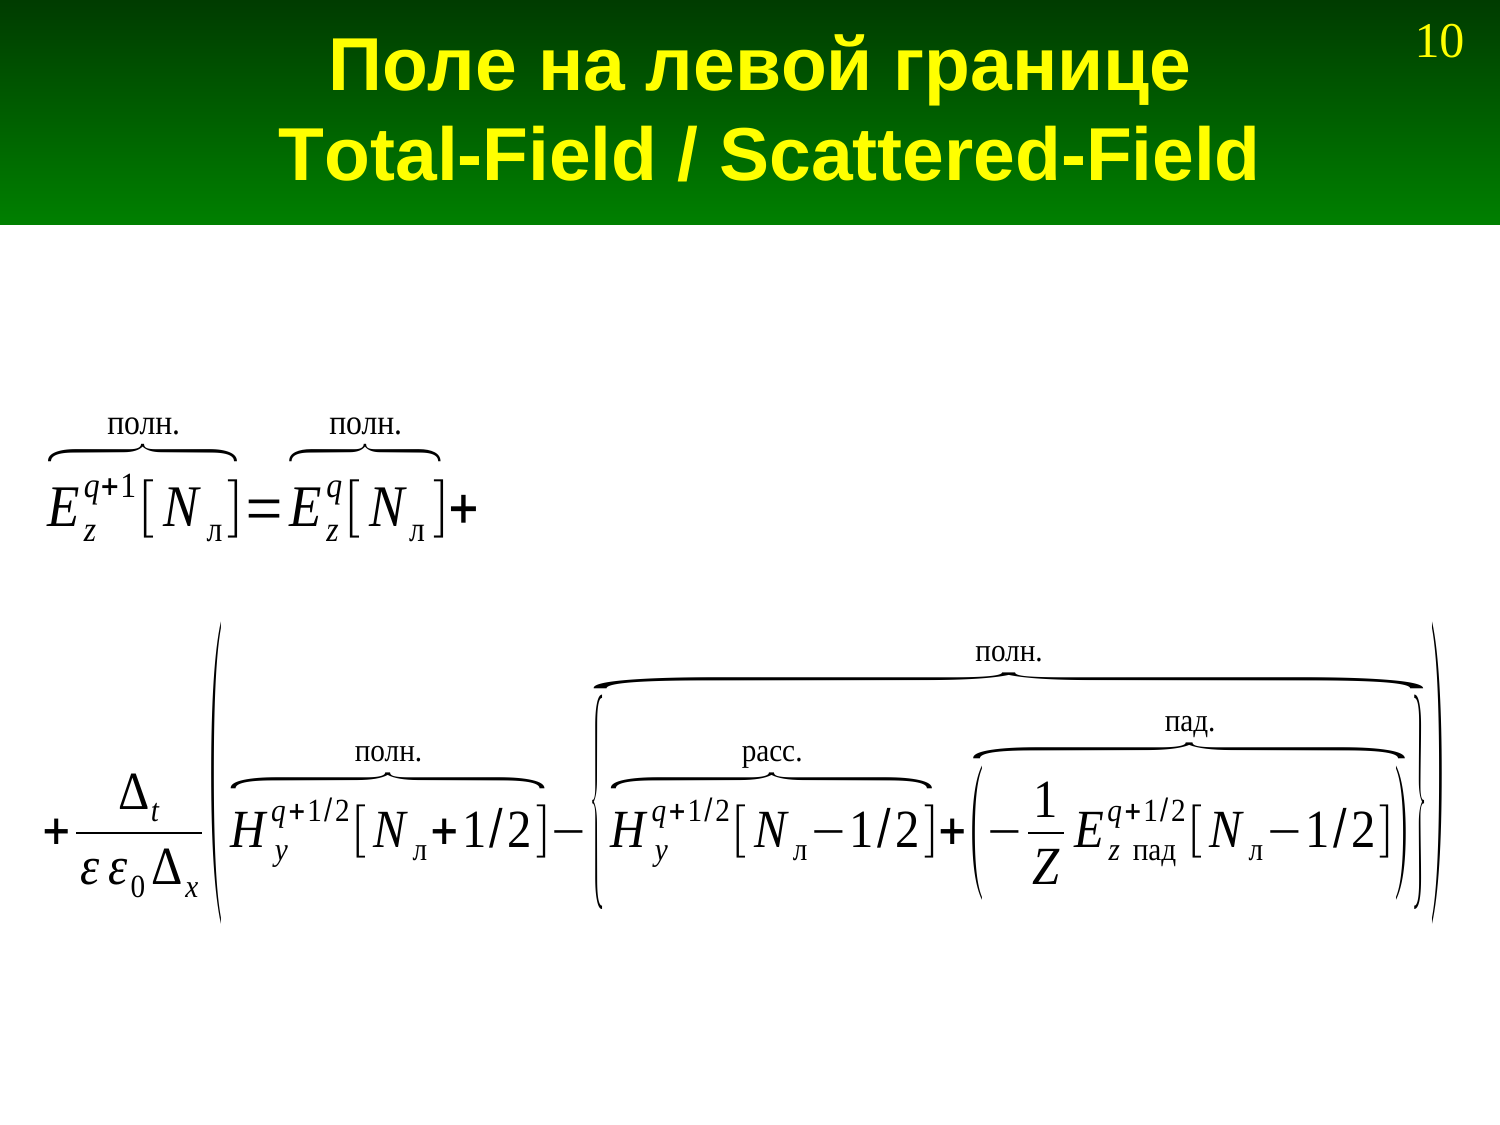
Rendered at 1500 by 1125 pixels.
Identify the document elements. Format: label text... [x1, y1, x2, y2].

title Поле на левой границе Total-Field / Scattered-Field [100, 7, 1441, 204]
chart [30, 401, 495, 549]
chart [19, 618, 1467, 928]
